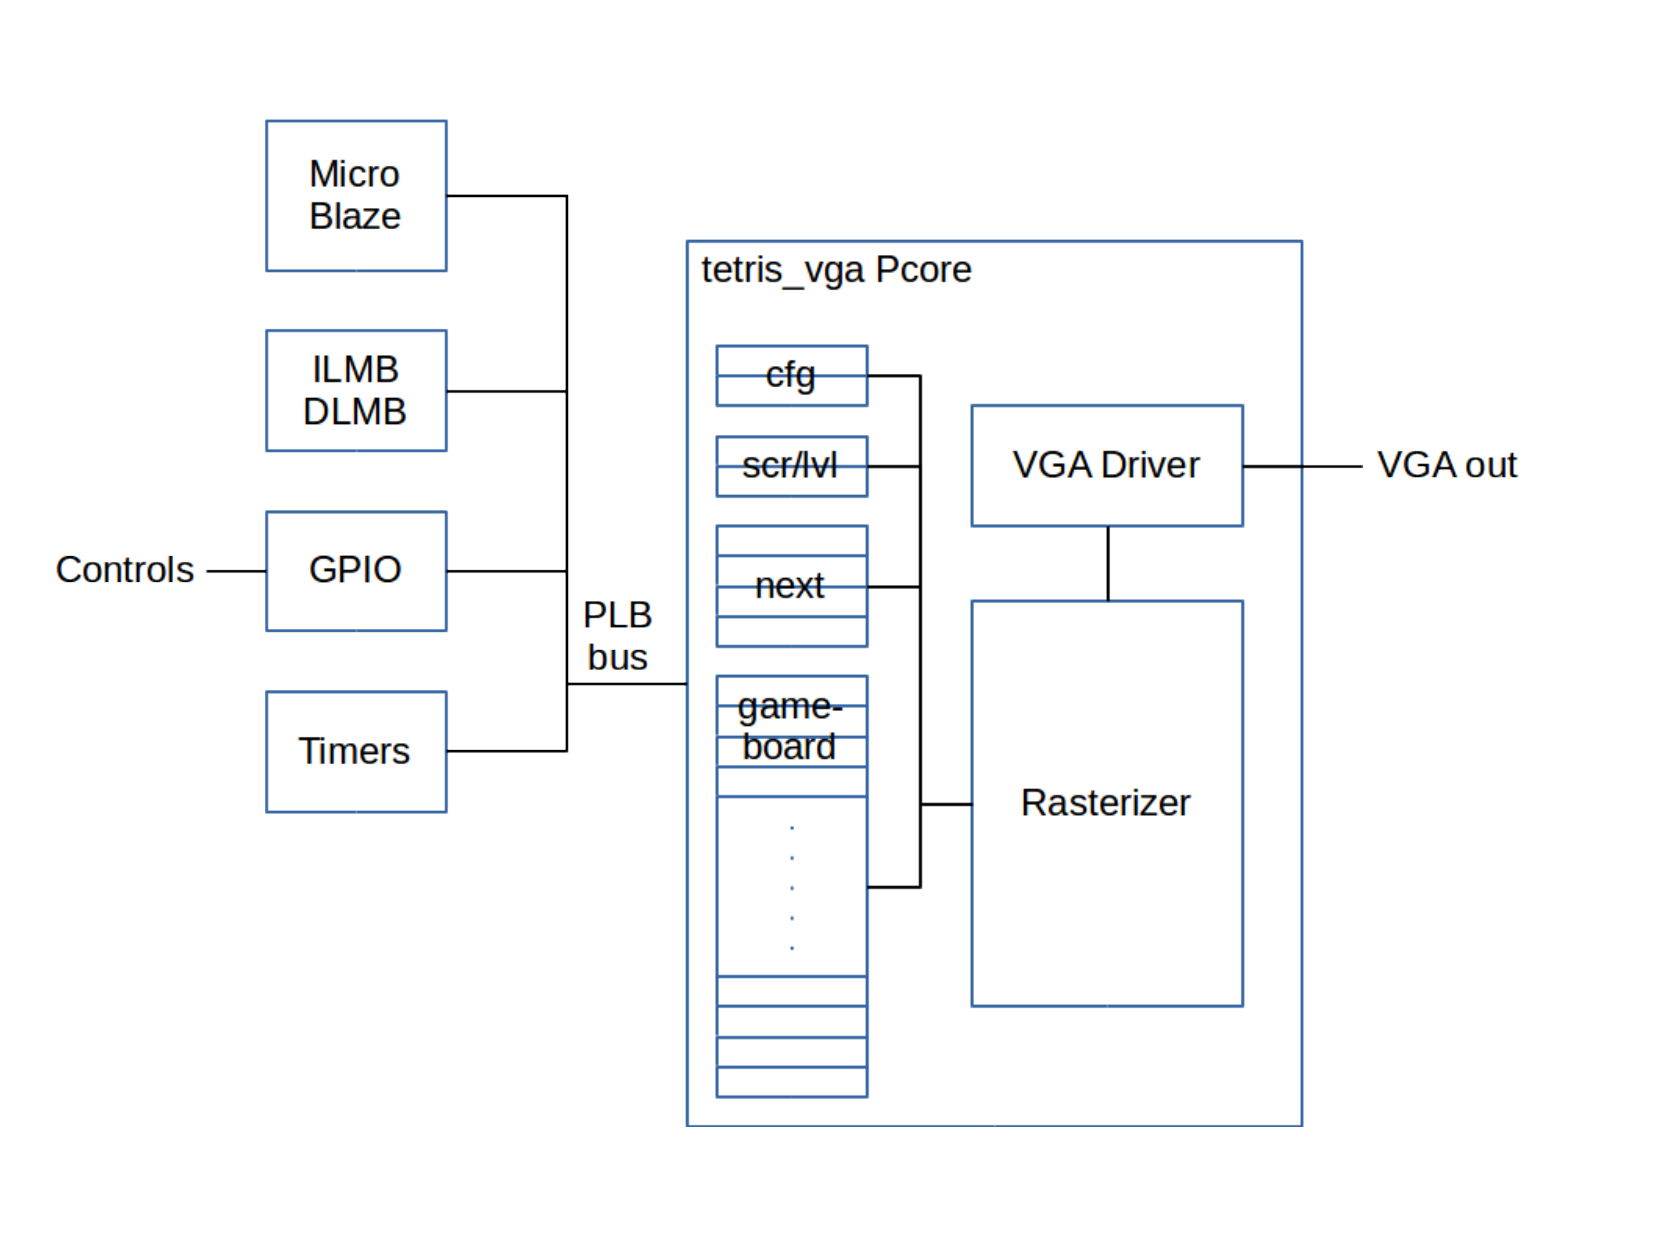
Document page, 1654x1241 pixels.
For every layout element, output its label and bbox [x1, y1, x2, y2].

picture [40, 118, 1534, 1127]
